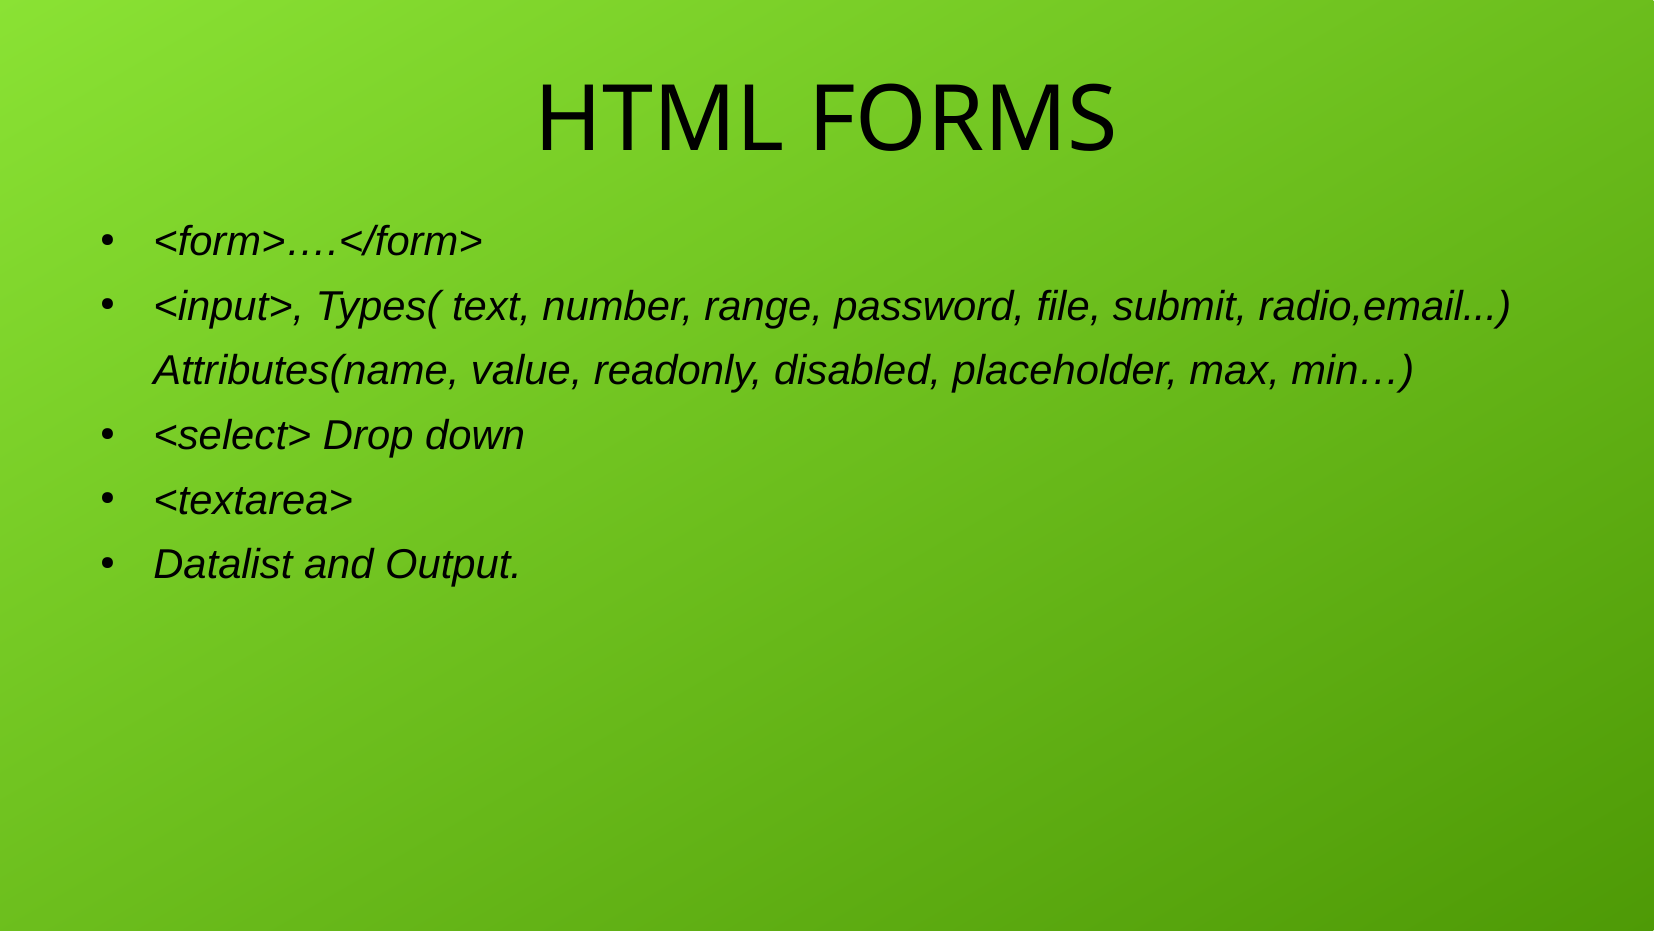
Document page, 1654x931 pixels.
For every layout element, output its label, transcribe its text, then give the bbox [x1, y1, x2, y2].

list <form>….</form> <input>, Types( text, number, range, password, file, submit, radio,email...) Attributes(name, value, readonly, disabled, placeholder, max, min…) <select> Drop down <textarea> Datalist and Output. [82, 217, 1571, 757]
title HTML FORMS [82, 36, 1571, 193]
